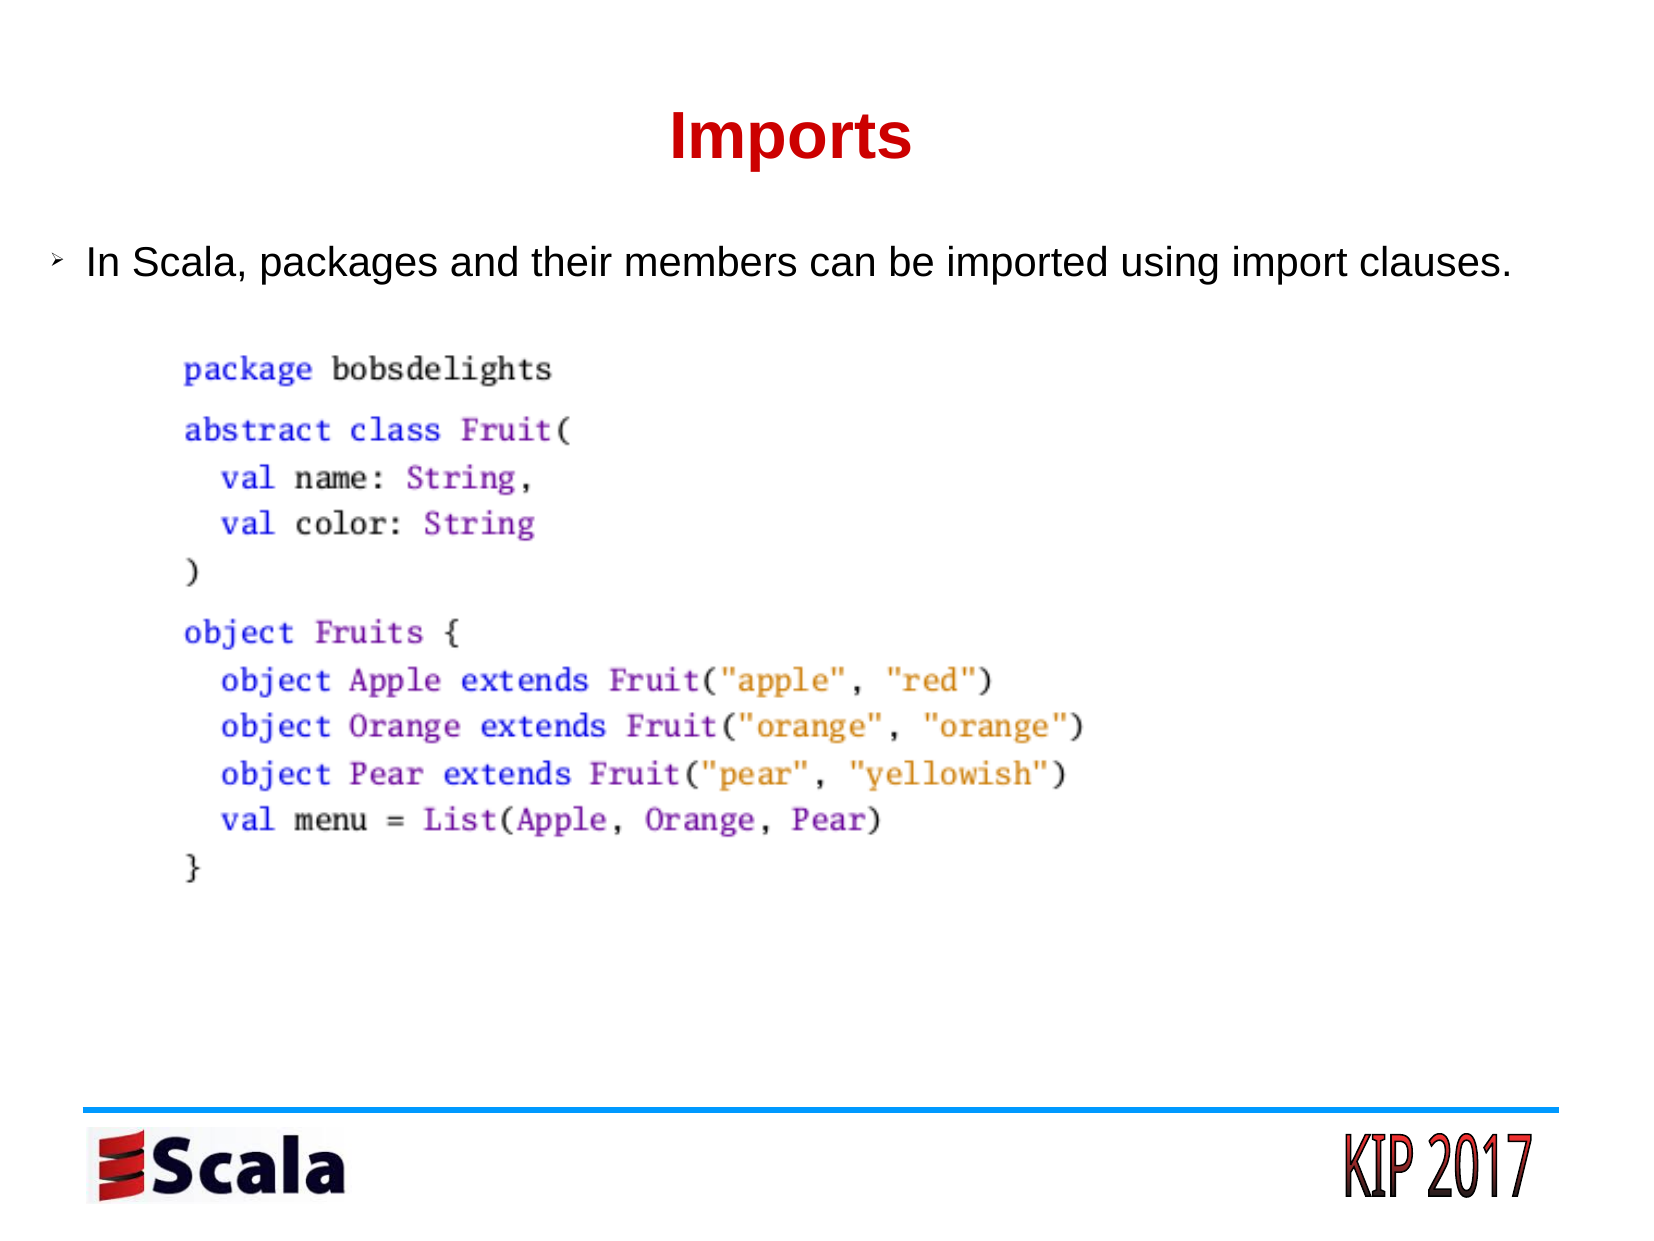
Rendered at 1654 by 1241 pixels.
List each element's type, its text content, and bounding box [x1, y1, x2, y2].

text_box In Scala, packages and their members can be imported using import clauses. [0, 184, 1654, 707]
title Imports [47, 70, 1536, 184]
picture [156, 354, 1123, 896]
picture [86, 1127, 359, 1204]
